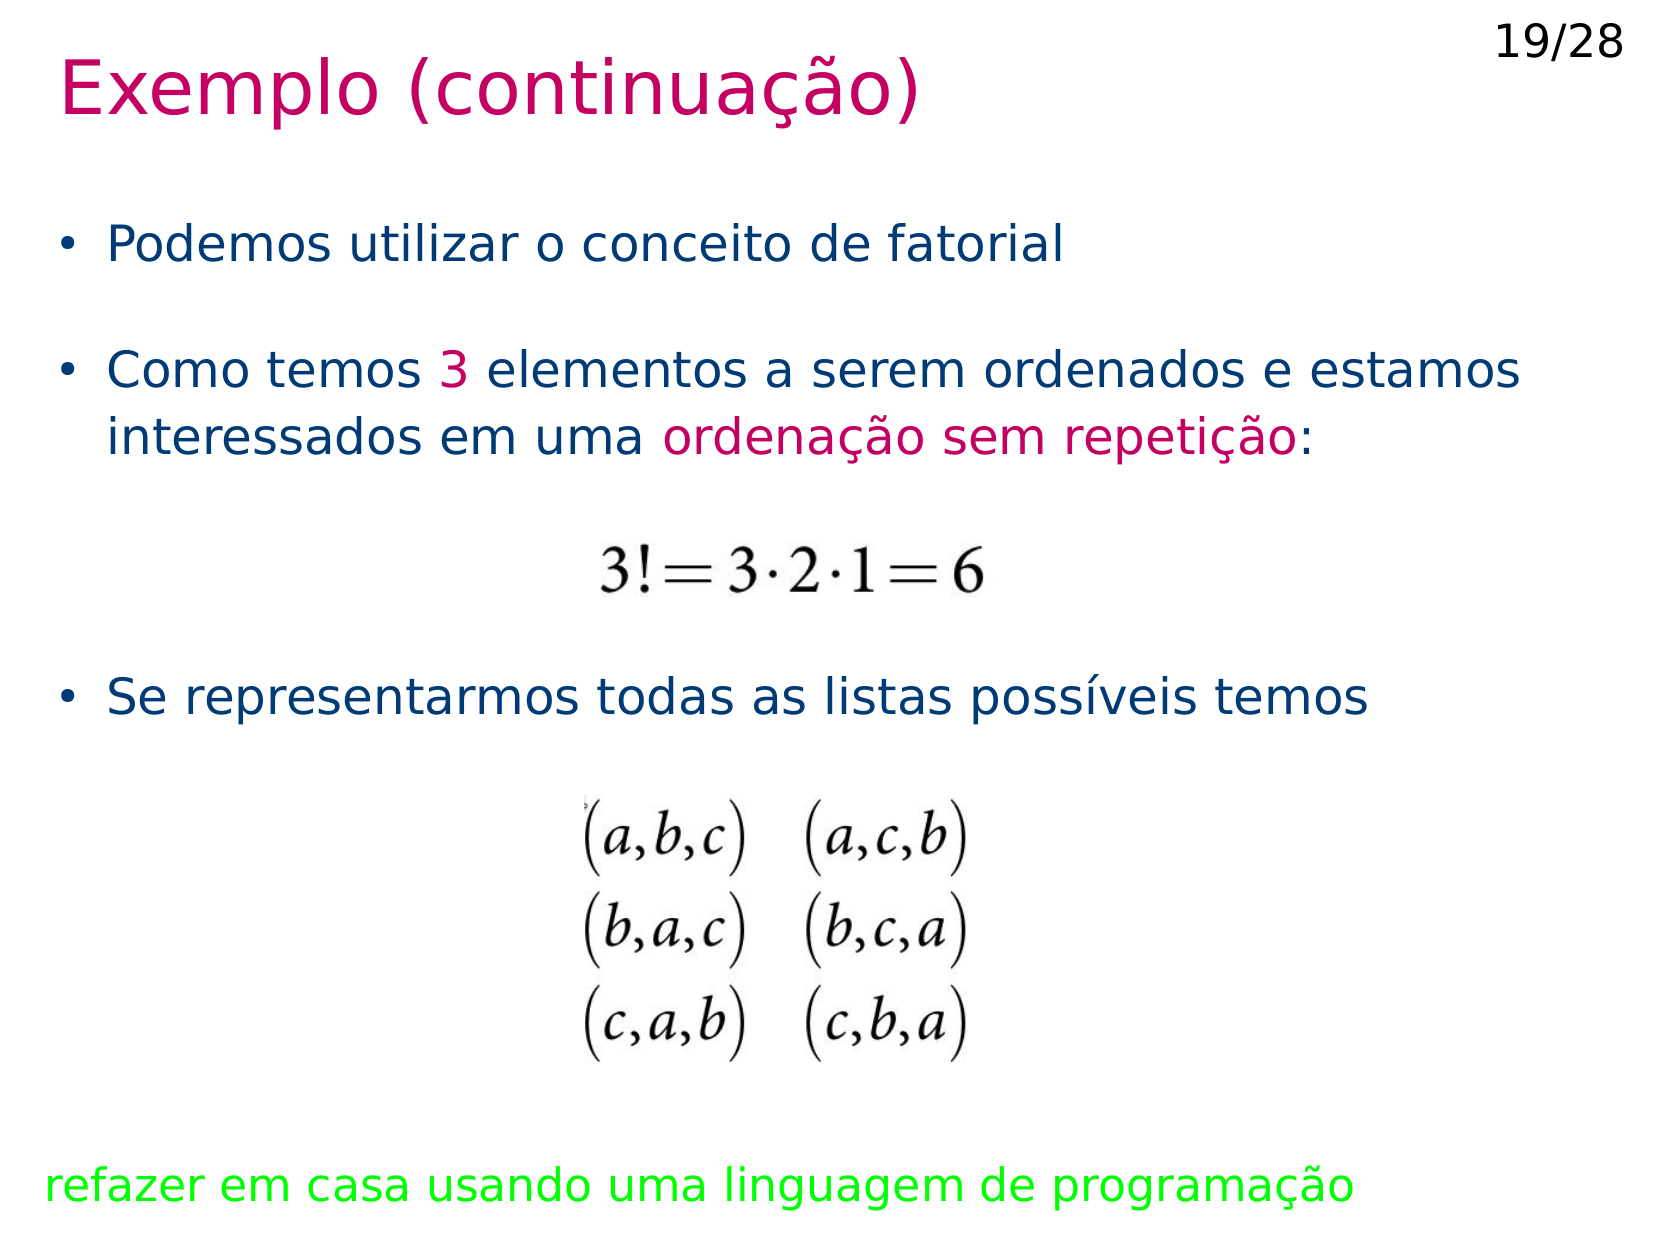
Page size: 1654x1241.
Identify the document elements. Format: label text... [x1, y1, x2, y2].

picture [584, 795, 969, 1063]
list Podemos utilizar o conceito de fatorial Como temos 3 elementos a serem ordenados e estamos interessados em uma ordenação sem repetição: Se representarmos todas as listas possíveis temos [59, 206, 1625, 1151]
picture [590, 531, 994, 610]
text_box refazer em casa usando uma linguagem de programação [29, 1151, 1654, 1241]
title Exemplo (continuação) [59, 29, 1625, 148]
